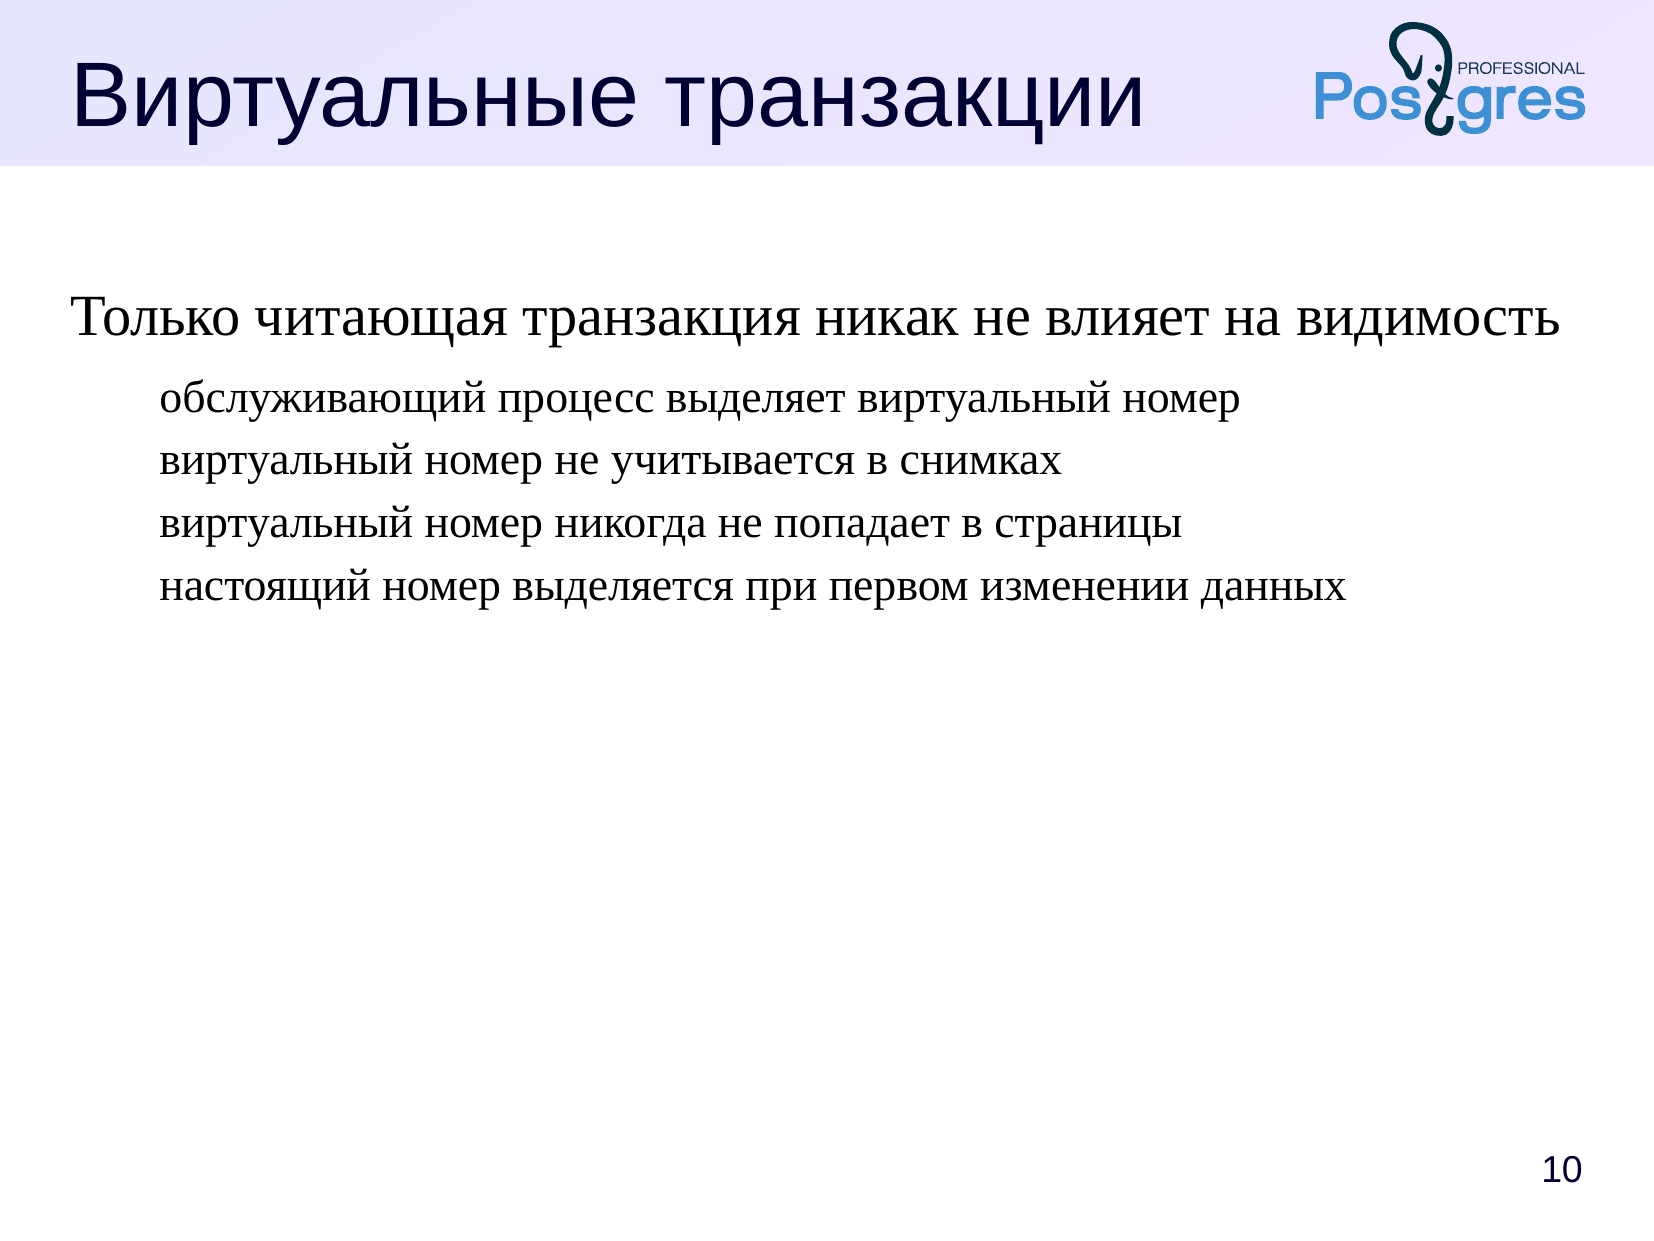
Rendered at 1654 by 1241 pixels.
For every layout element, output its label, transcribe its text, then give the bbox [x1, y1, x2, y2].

list Только читающая транзакция никак не влияет на видимость обслуживающий процесс выделяет виртуальный номер виртуальный номер не учитывается в снимках виртуальный номер никогда не попадает в страницы настоящий номер выделяется при первом изменении данных [70, 283, 1583, 1141]
title Виртуальные транзакции [70, 43, 1241, 147]
